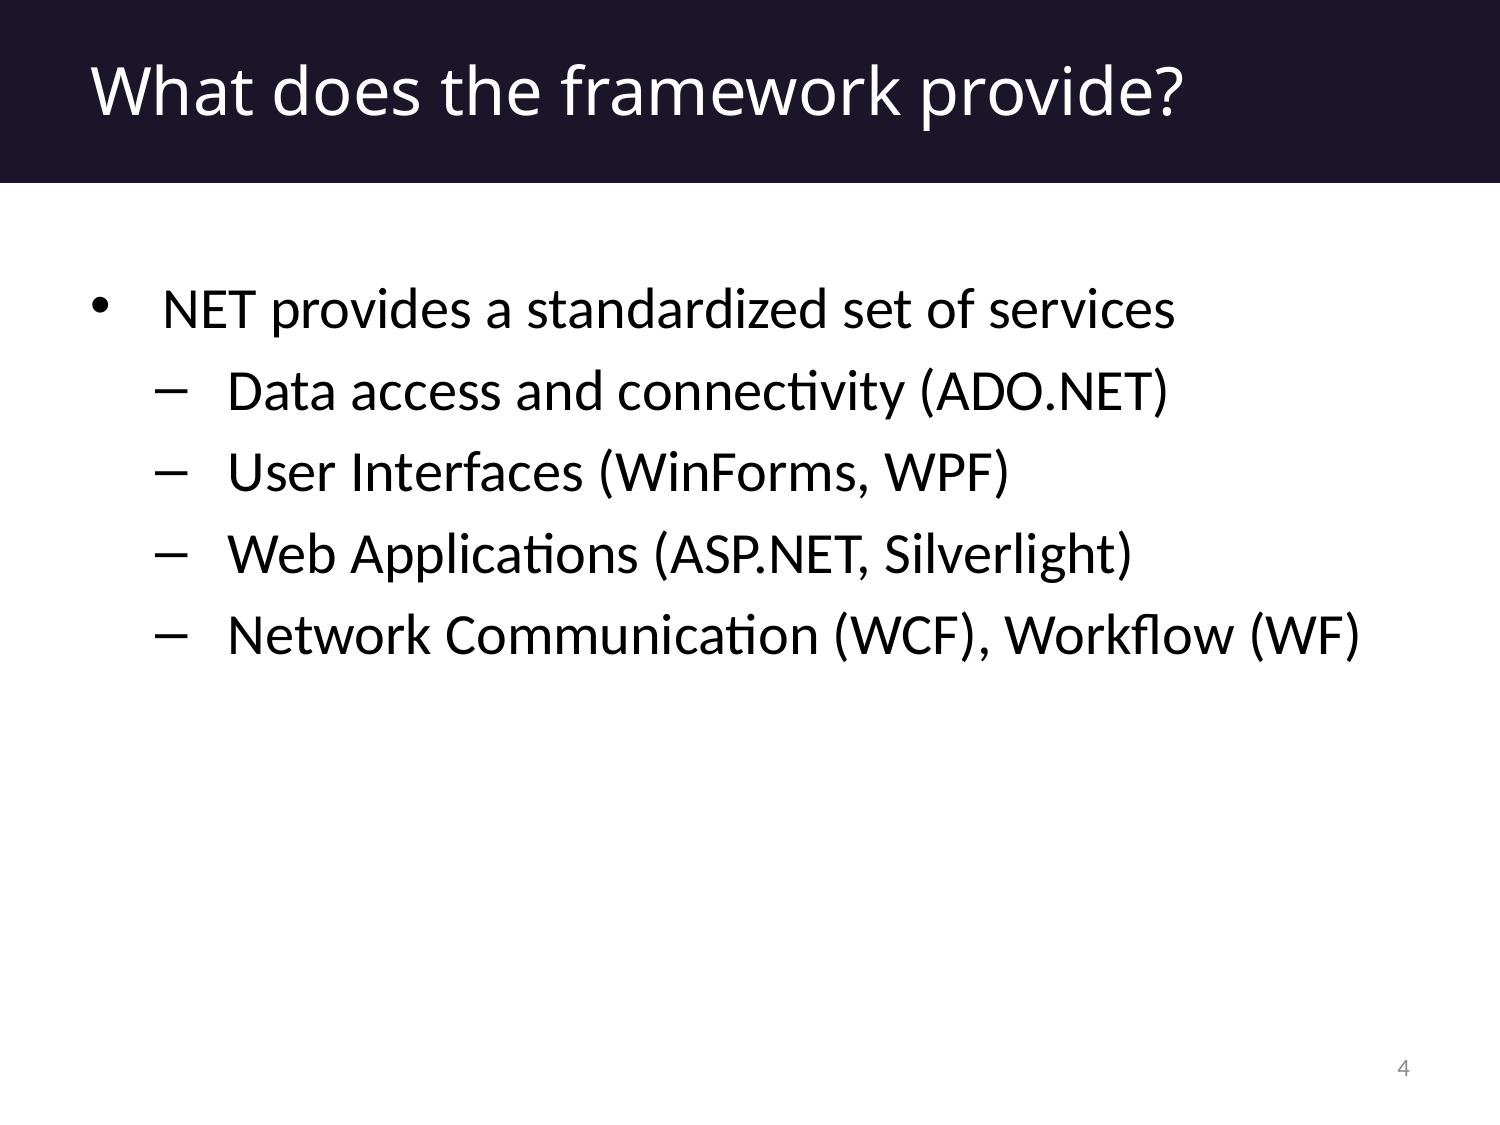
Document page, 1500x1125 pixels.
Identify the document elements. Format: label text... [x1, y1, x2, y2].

list NET provides a standardized set of services Data access and connectivity (ADO.NET) User Interfaces (WinForms, WPF) Web Applications (ASP.NET, Silverlight) Network Communication (WCF), Workflow (WF) [75, 262, 1425, 1005]
slide_number <number> [1074, 1037, 1425, 1097]
title What does the framework provide? [75, 0, 1425, 183]
